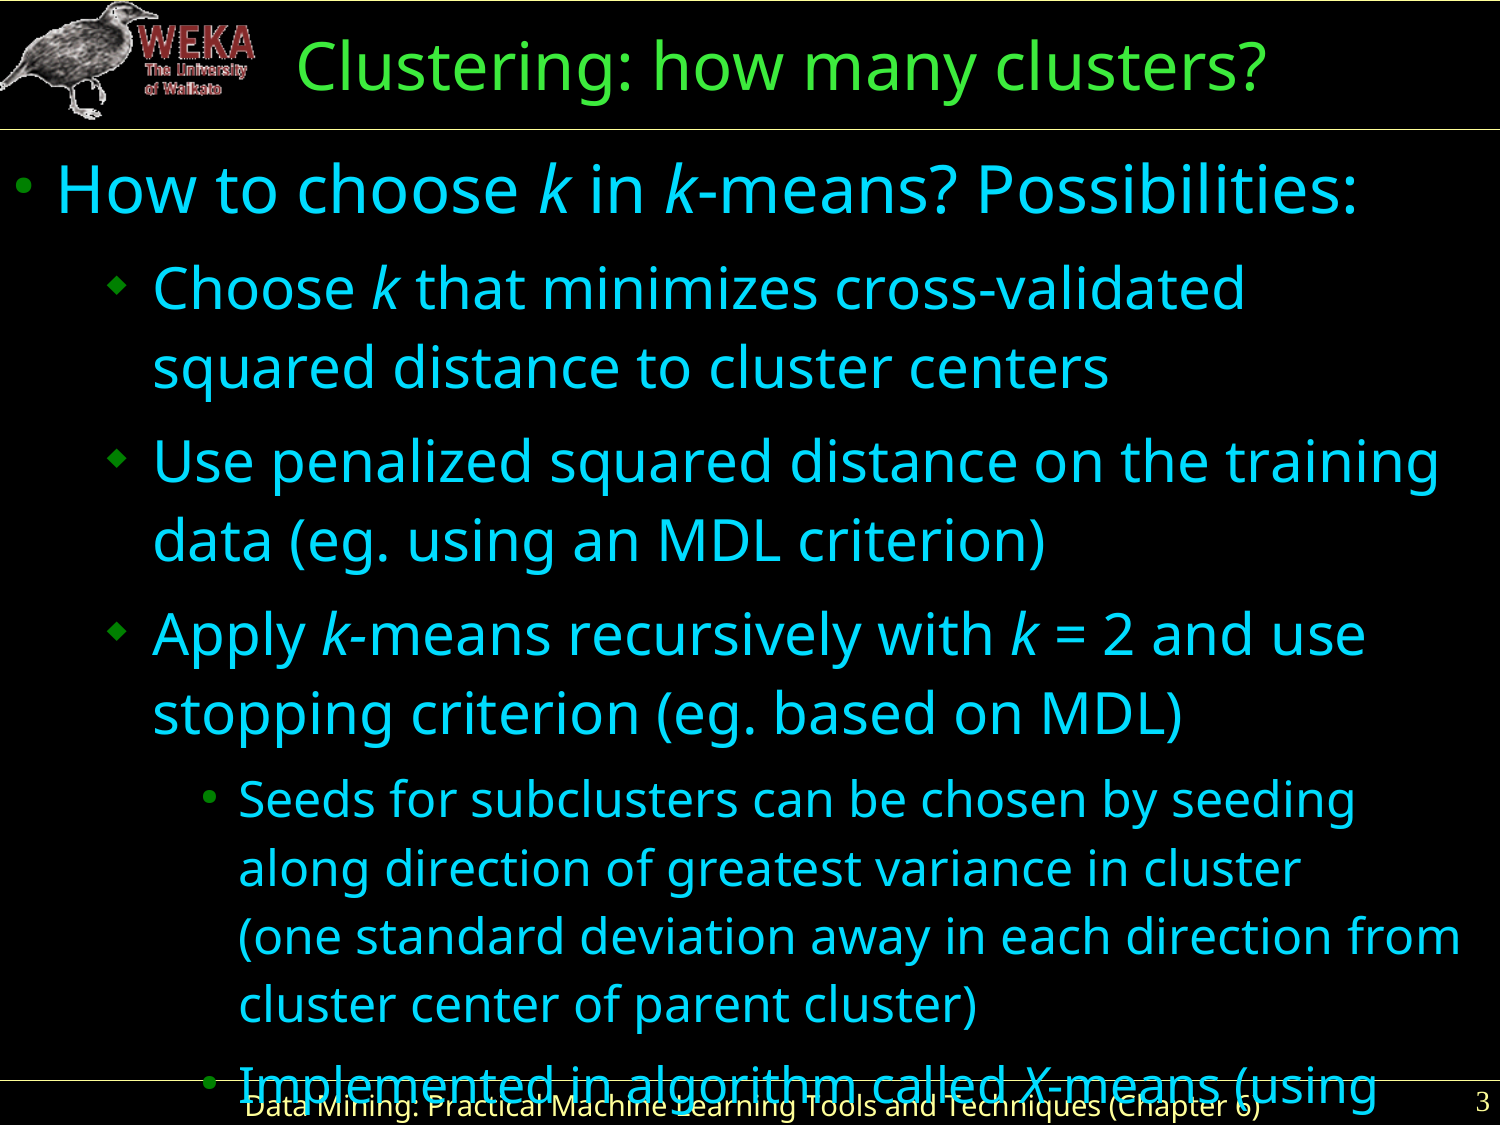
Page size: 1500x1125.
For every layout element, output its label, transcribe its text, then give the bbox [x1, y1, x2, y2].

list How to choose k in k-means? Possibilities: Choose k that minimizes cross-validated squared distance to cluster centers Use penalized squared distance on the training data (eg. using an MDL criterion) Apply k-means recursively with k = 2 and use stopping criterion (eg. based on MDL) Seeds for subclusters can be chosen by seeding along direction of greatest variance in cluster (one standard deviation away in each direction from cluster center of parent cluster) Implemented in algorithm called X-means (using Bayesian Information Criterion instead of MDL) [13, 141, 1479, 1082]
title Clustering: how many clusters? [295, 0, 1486, 159]
picture [0, 1, 266, 129]
